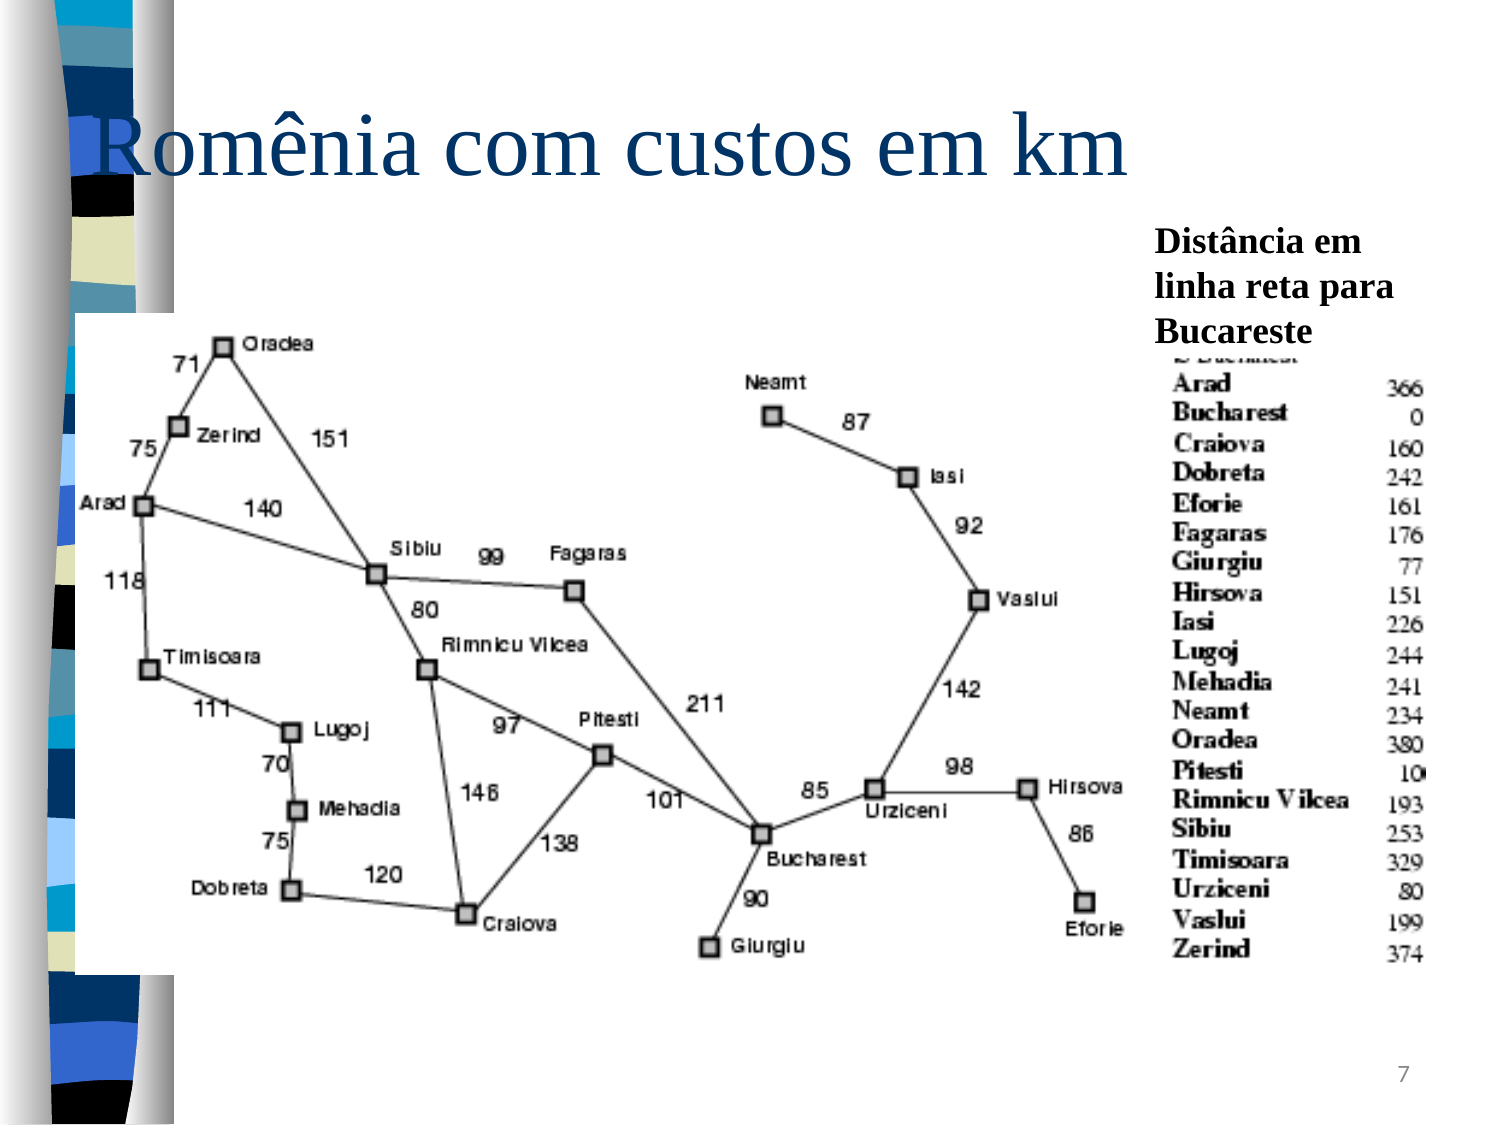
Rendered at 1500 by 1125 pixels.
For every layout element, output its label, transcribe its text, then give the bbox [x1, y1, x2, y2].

title Romênia com custos em km [75, 45, 1426, 233]
picture [75, 313, 1426, 976]
text_box Distância em linha reta para Bucareste [1139, 207, 1427, 359]
text_box <number> [1074, 1042, 1426, 1103]
